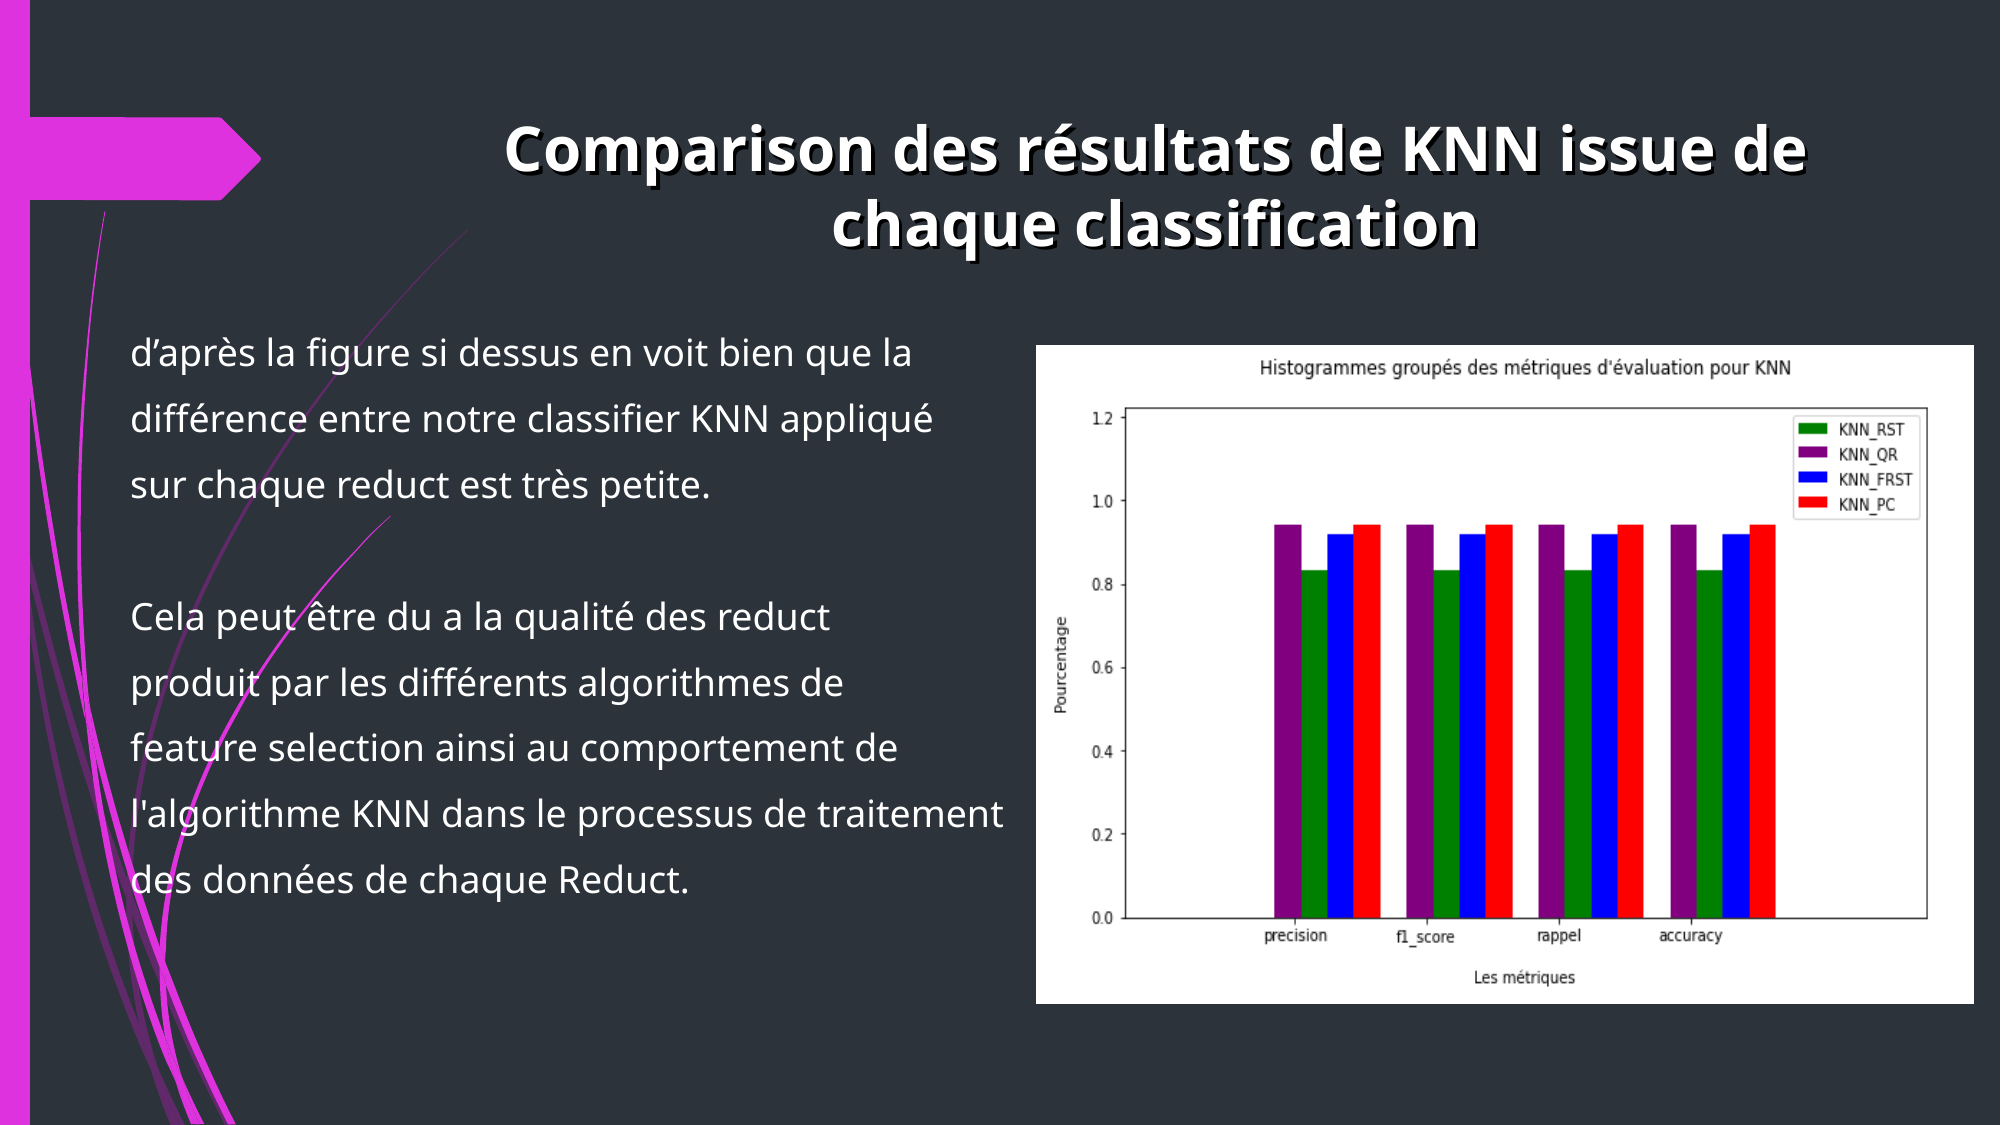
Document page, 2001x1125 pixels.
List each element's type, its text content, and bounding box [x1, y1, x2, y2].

picture [1036, 345, 1974, 1004]
title Comparison des résultats de KNN issue de chaque classification [425, 102, 1888, 268]
list d’après la figure si dessus en voit bien que la différence entre notre classifier KNN appliqué sur chaque reduct est très petite. Cela peut être du a la qualité des reduct produit par les différents algorithmes de feature selection ainsi au comportement de l'algorithme KNN dans le processus de traitement des données de chaque Reduct. [115, 321, 1974, 1070]
